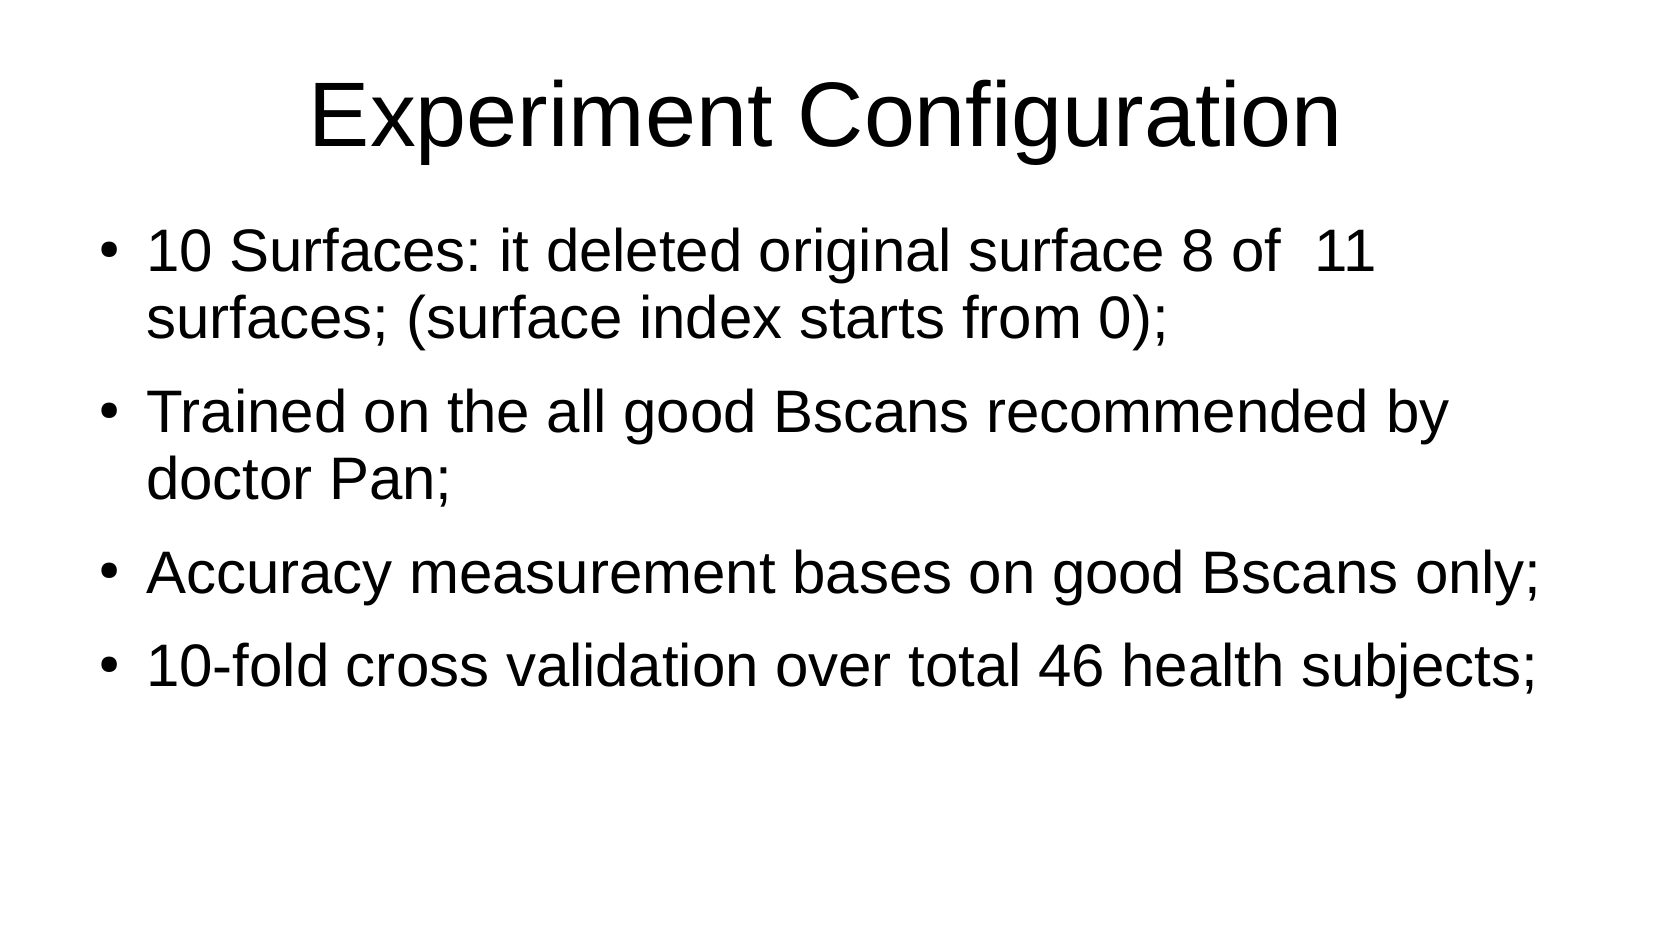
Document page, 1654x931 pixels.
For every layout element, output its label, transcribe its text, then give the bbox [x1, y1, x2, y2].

list 10 Surfaces: it deleted original surface 8 of 11 surfaces; (surface index starts from 0); Trained on the all good Bscans recommended by doctor Pan; Accuracy measurement bases on good Bscans only; 10-fold cross validation over total 46 health subjects; [82, 217, 1571, 758]
title Experiment Configuration [82, 37, 1571, 193]
